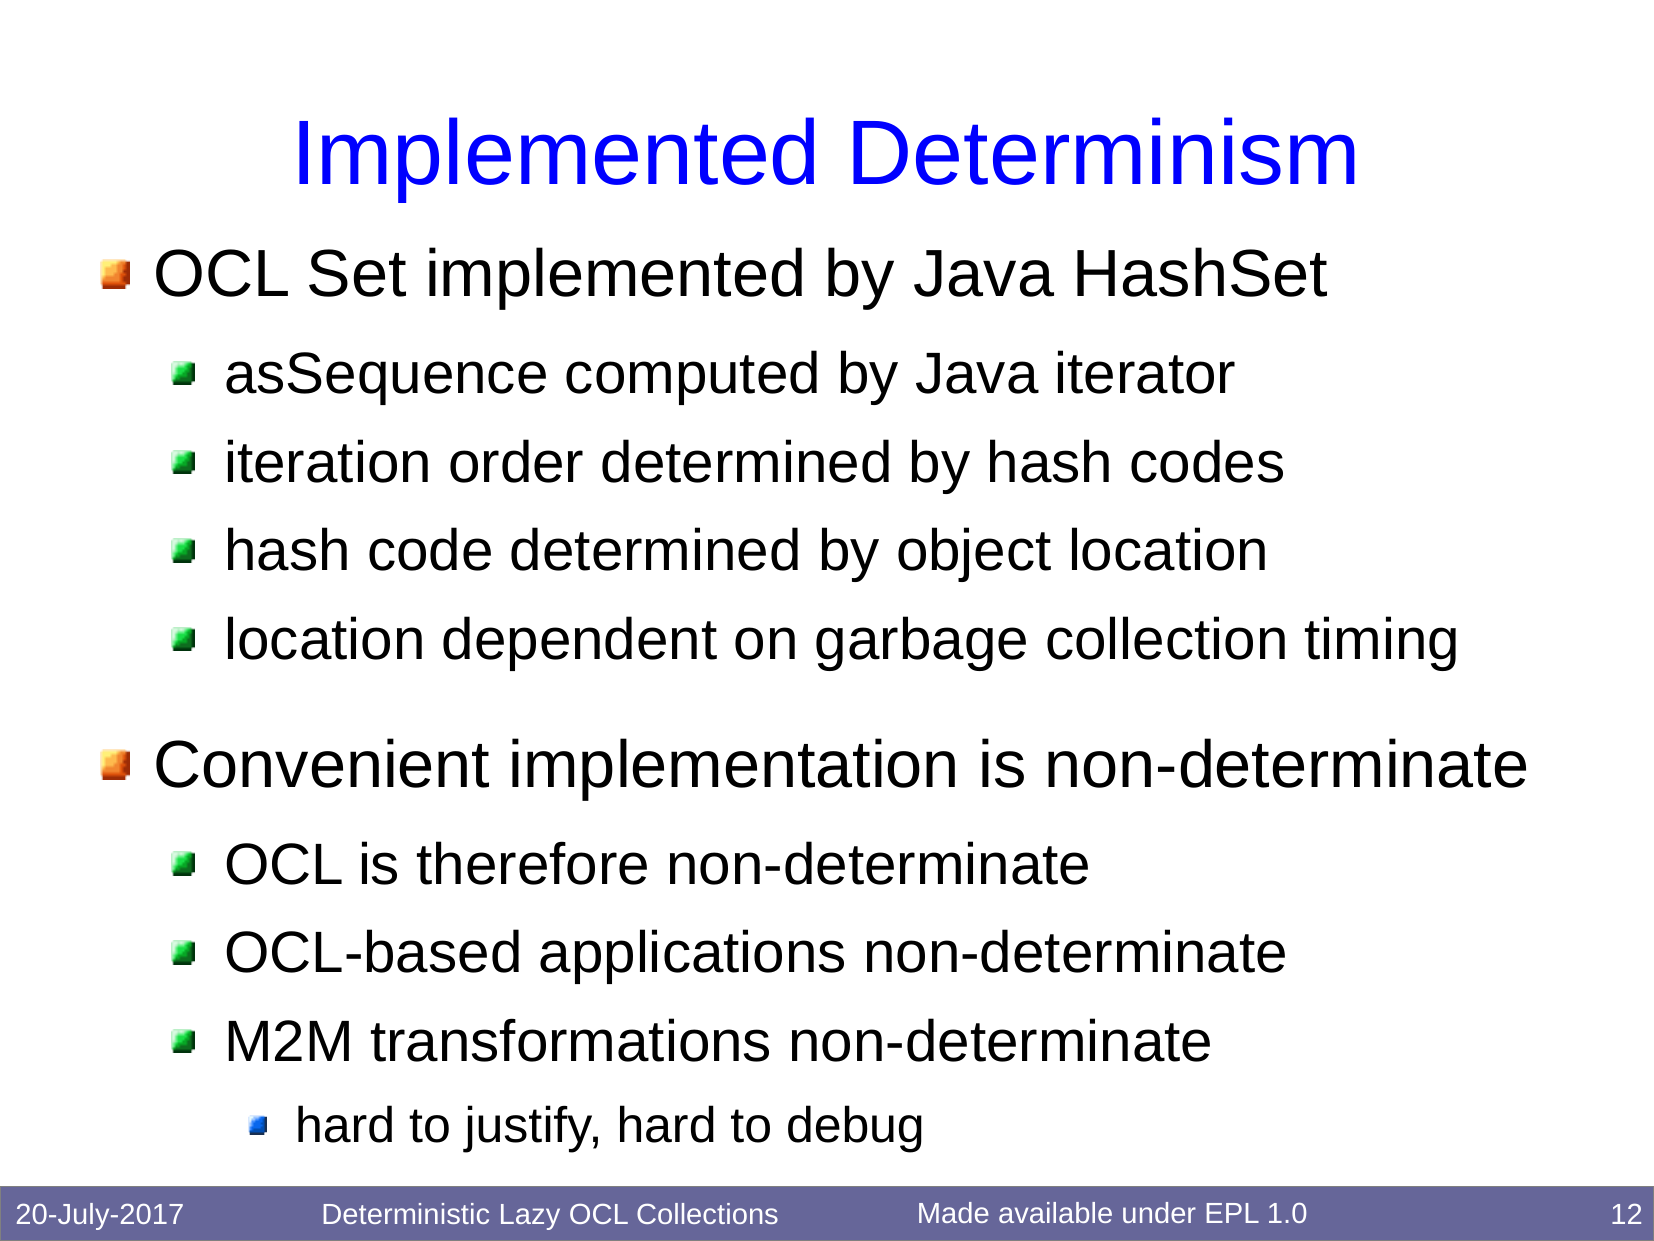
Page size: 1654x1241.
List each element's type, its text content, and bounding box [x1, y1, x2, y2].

list OCL Set implemented by Java HashSet asSequence computed by Java iterator iteration order determined by hash codes hash code determined by object location location dependent on garbage collection timing Convenient implementation is non-determinate OCL is therefore non-determinate OCL-based applications non-determinate M2M transformations non-determinate hard to justify, hard to debug [82, 236, 1571, 1151]
title Implemented Determinism [82, 49, 1571, 236]
